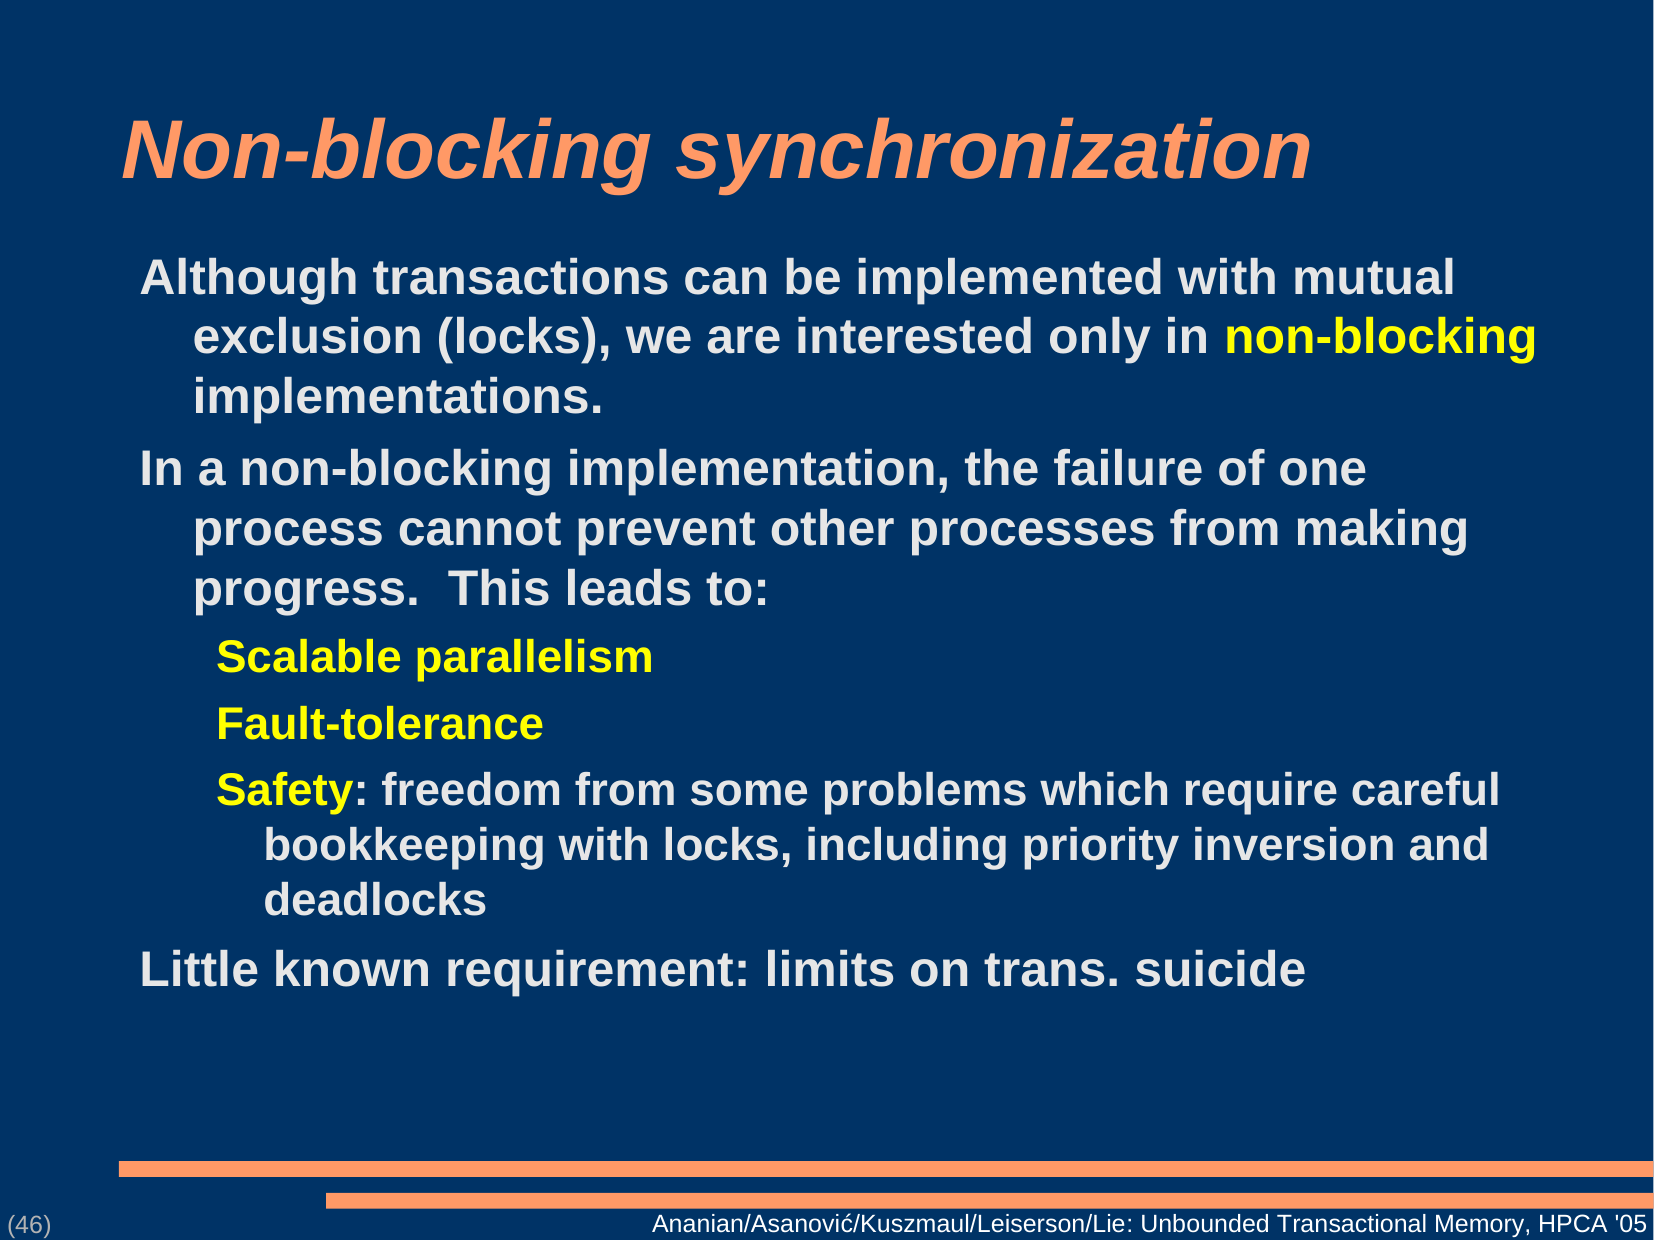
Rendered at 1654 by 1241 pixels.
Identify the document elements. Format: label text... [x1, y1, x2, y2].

list Although transactions can be implemented with mutual exclusion (locks), we are interested only in non-blocking implementations. In a non-blocking implementation, the failure of one process cannot prevent other processes from making progress. This leads to: Scalable parallelism Fault-tolerance Safety: freedom from some problems which require careful bookkeeping with locks, including priority inversion and deadlocks Little known requirement: limits on trans. suicide [121, 245, 1561, 1146]
title Non-blocking synchronization [121, 46, 1534, 245]
